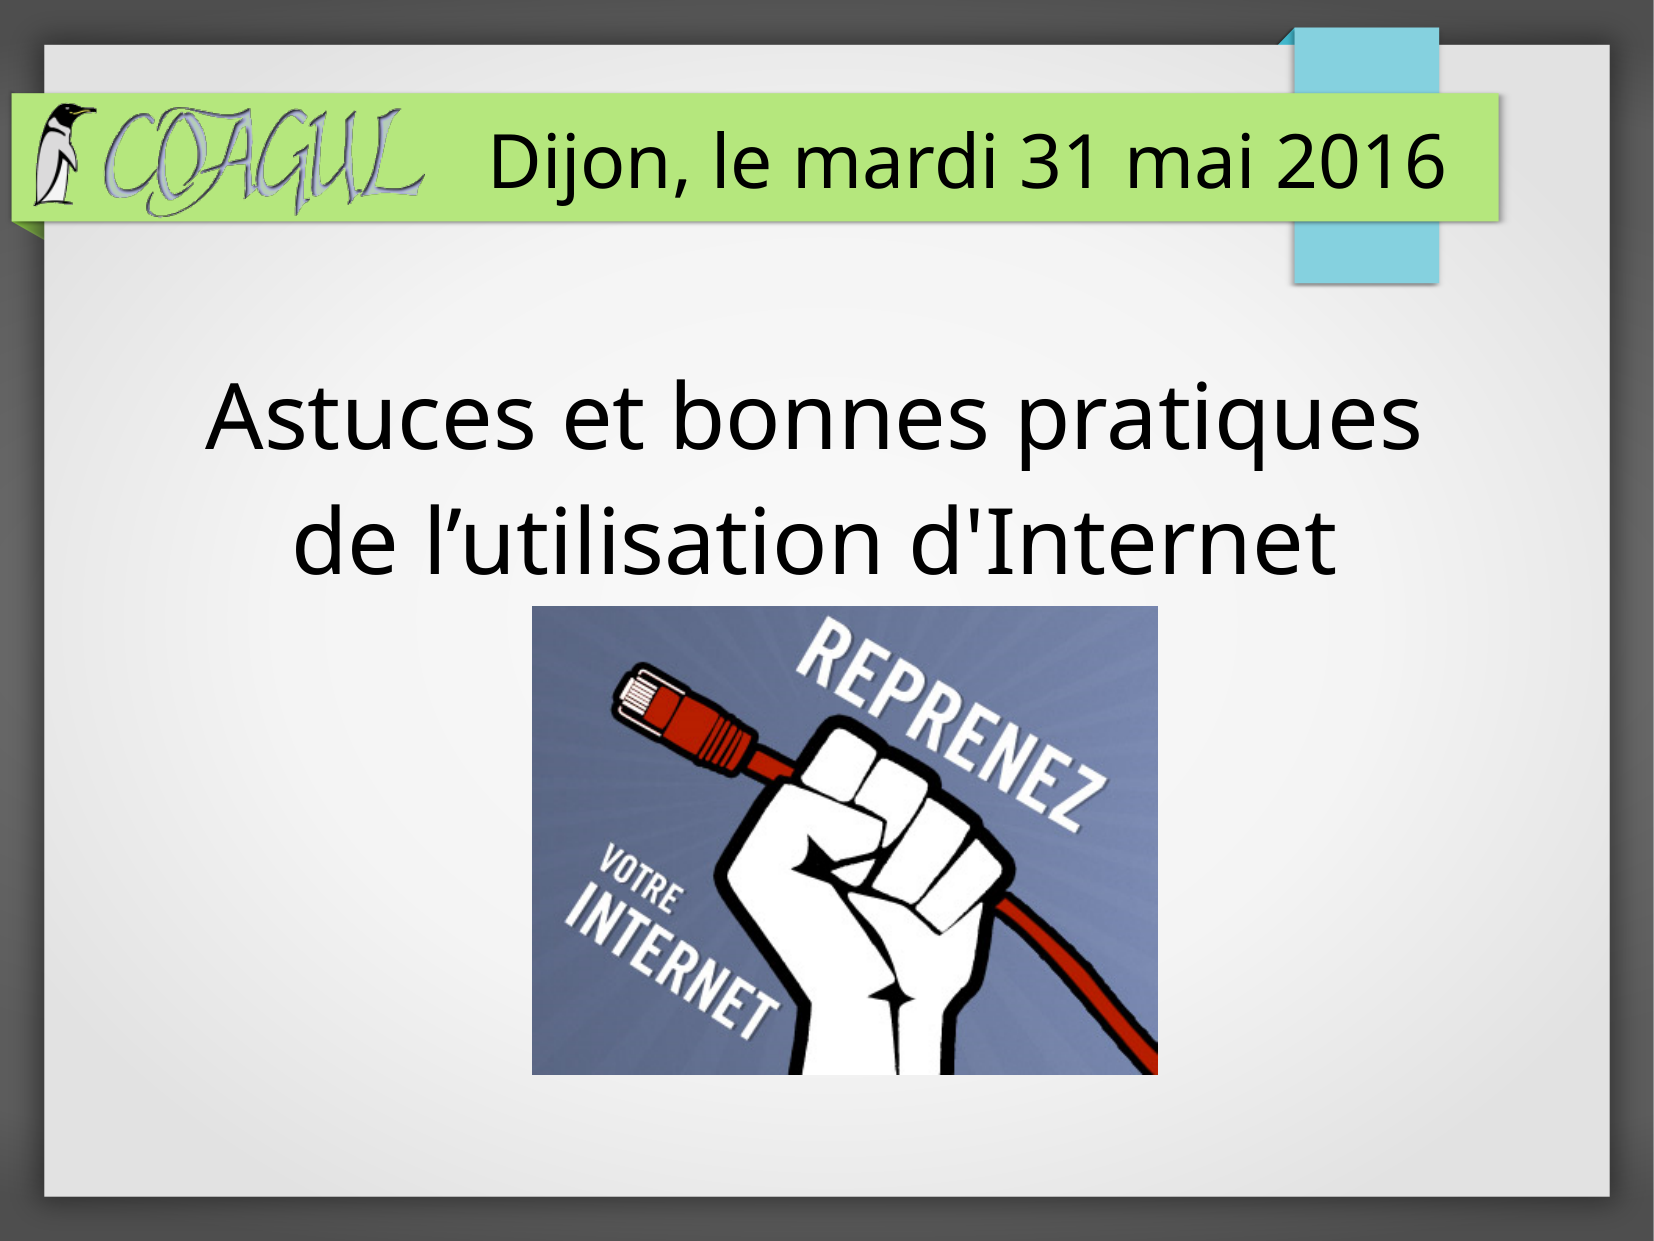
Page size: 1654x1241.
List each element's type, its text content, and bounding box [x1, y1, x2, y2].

subtitle Astuces et bonnes pratiques de l’utilisation d'Internet [153, 243, 1477, 709]
text_box Dijon, le mardi 31 mai 2016 [472, 100, 1473, 219]
picture [0, 0, 1654, 1241]
